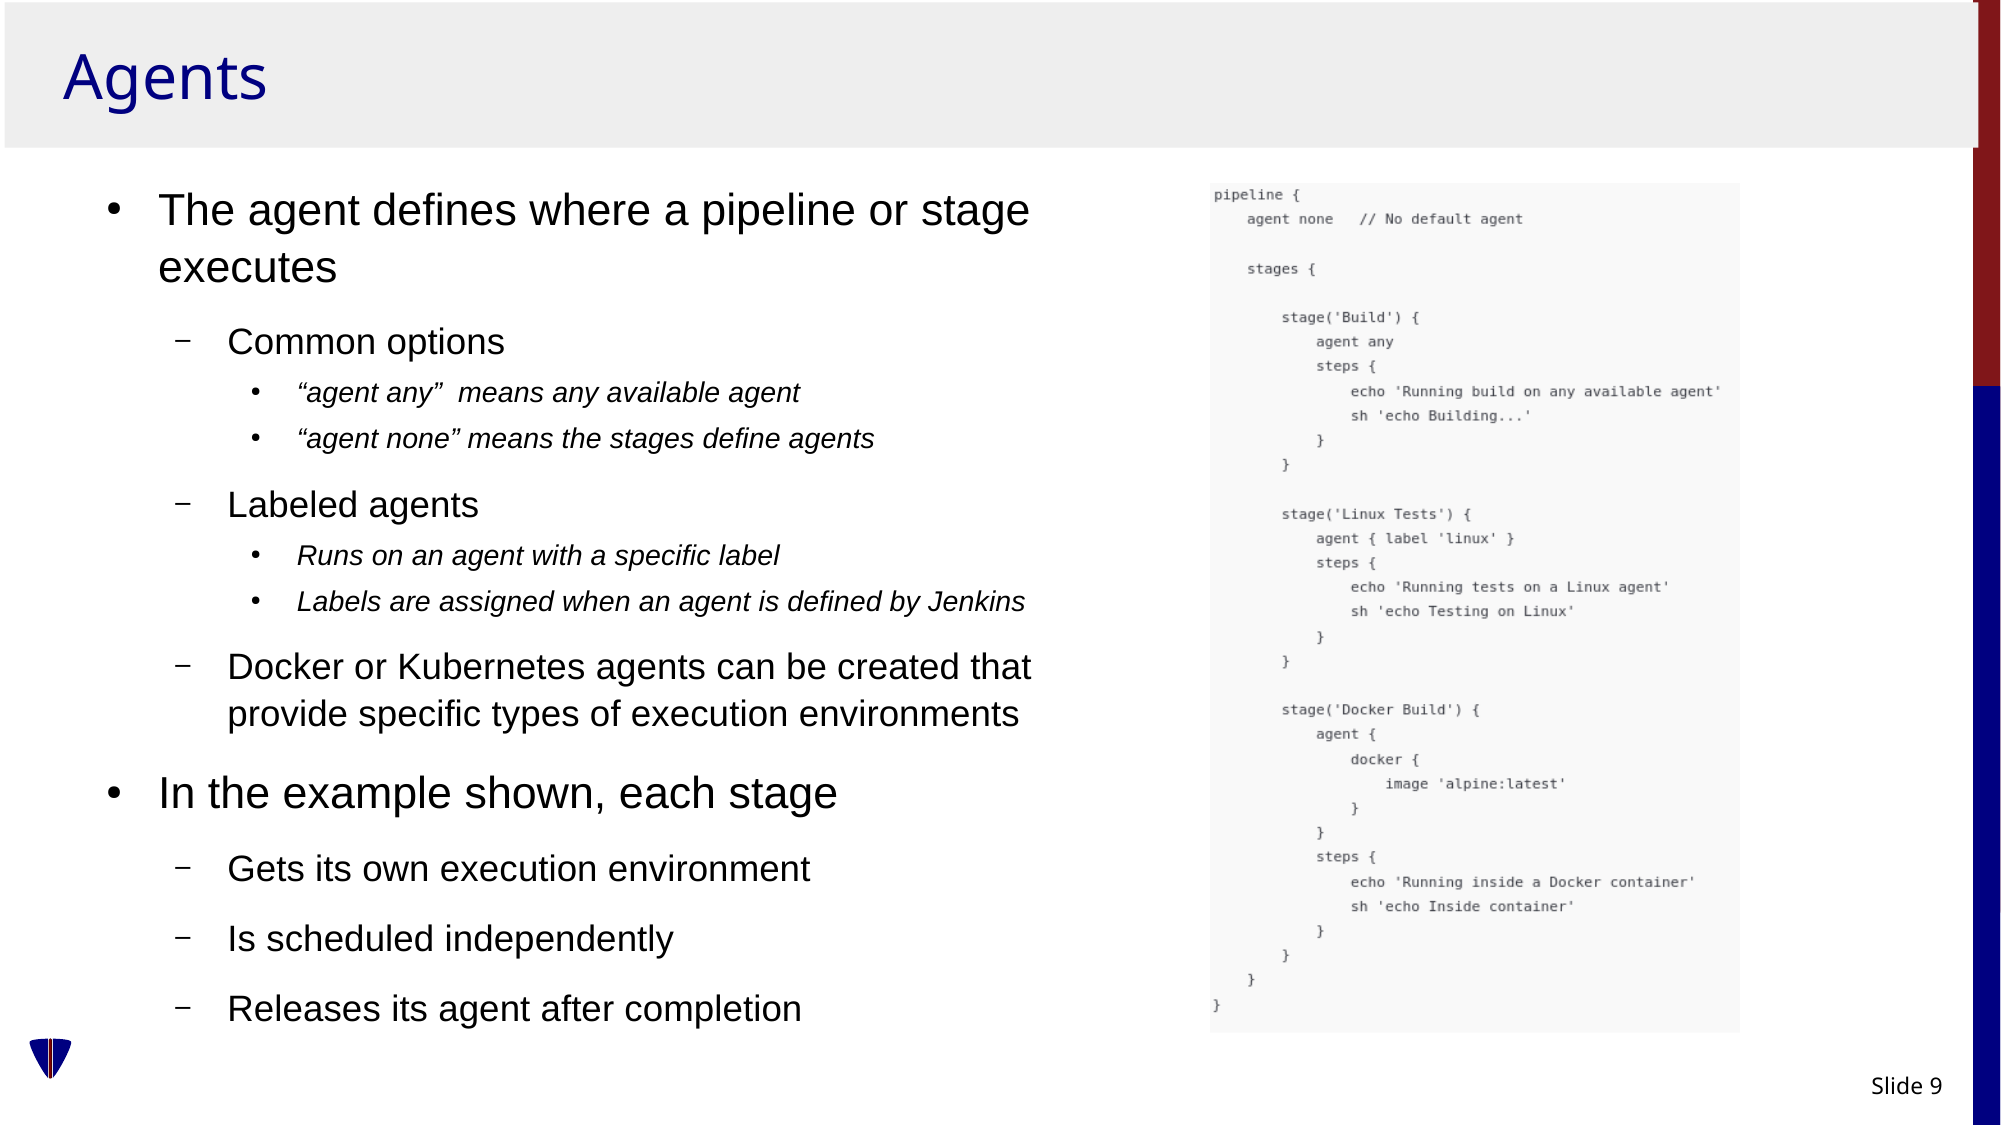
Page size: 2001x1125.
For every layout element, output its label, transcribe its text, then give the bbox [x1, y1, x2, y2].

list The agent defines where a pipeline or stage executes Common options “agent any” means any available agent “agent none” means the stages define agents Labeled agents Runs on an agent with a specific label Labels are assigned when an agent is defined by Jenkins Docker or Kubernetes agents can be created that provide specific types of execution environments In the example shown, each stage Gets its own execution environment Is scheduled independently Releases its agent after completion [88, 177, 1123, 1034]
title Agents [4, 2, 1979, 148]
picture [1210, 183, 1740, 1034]
